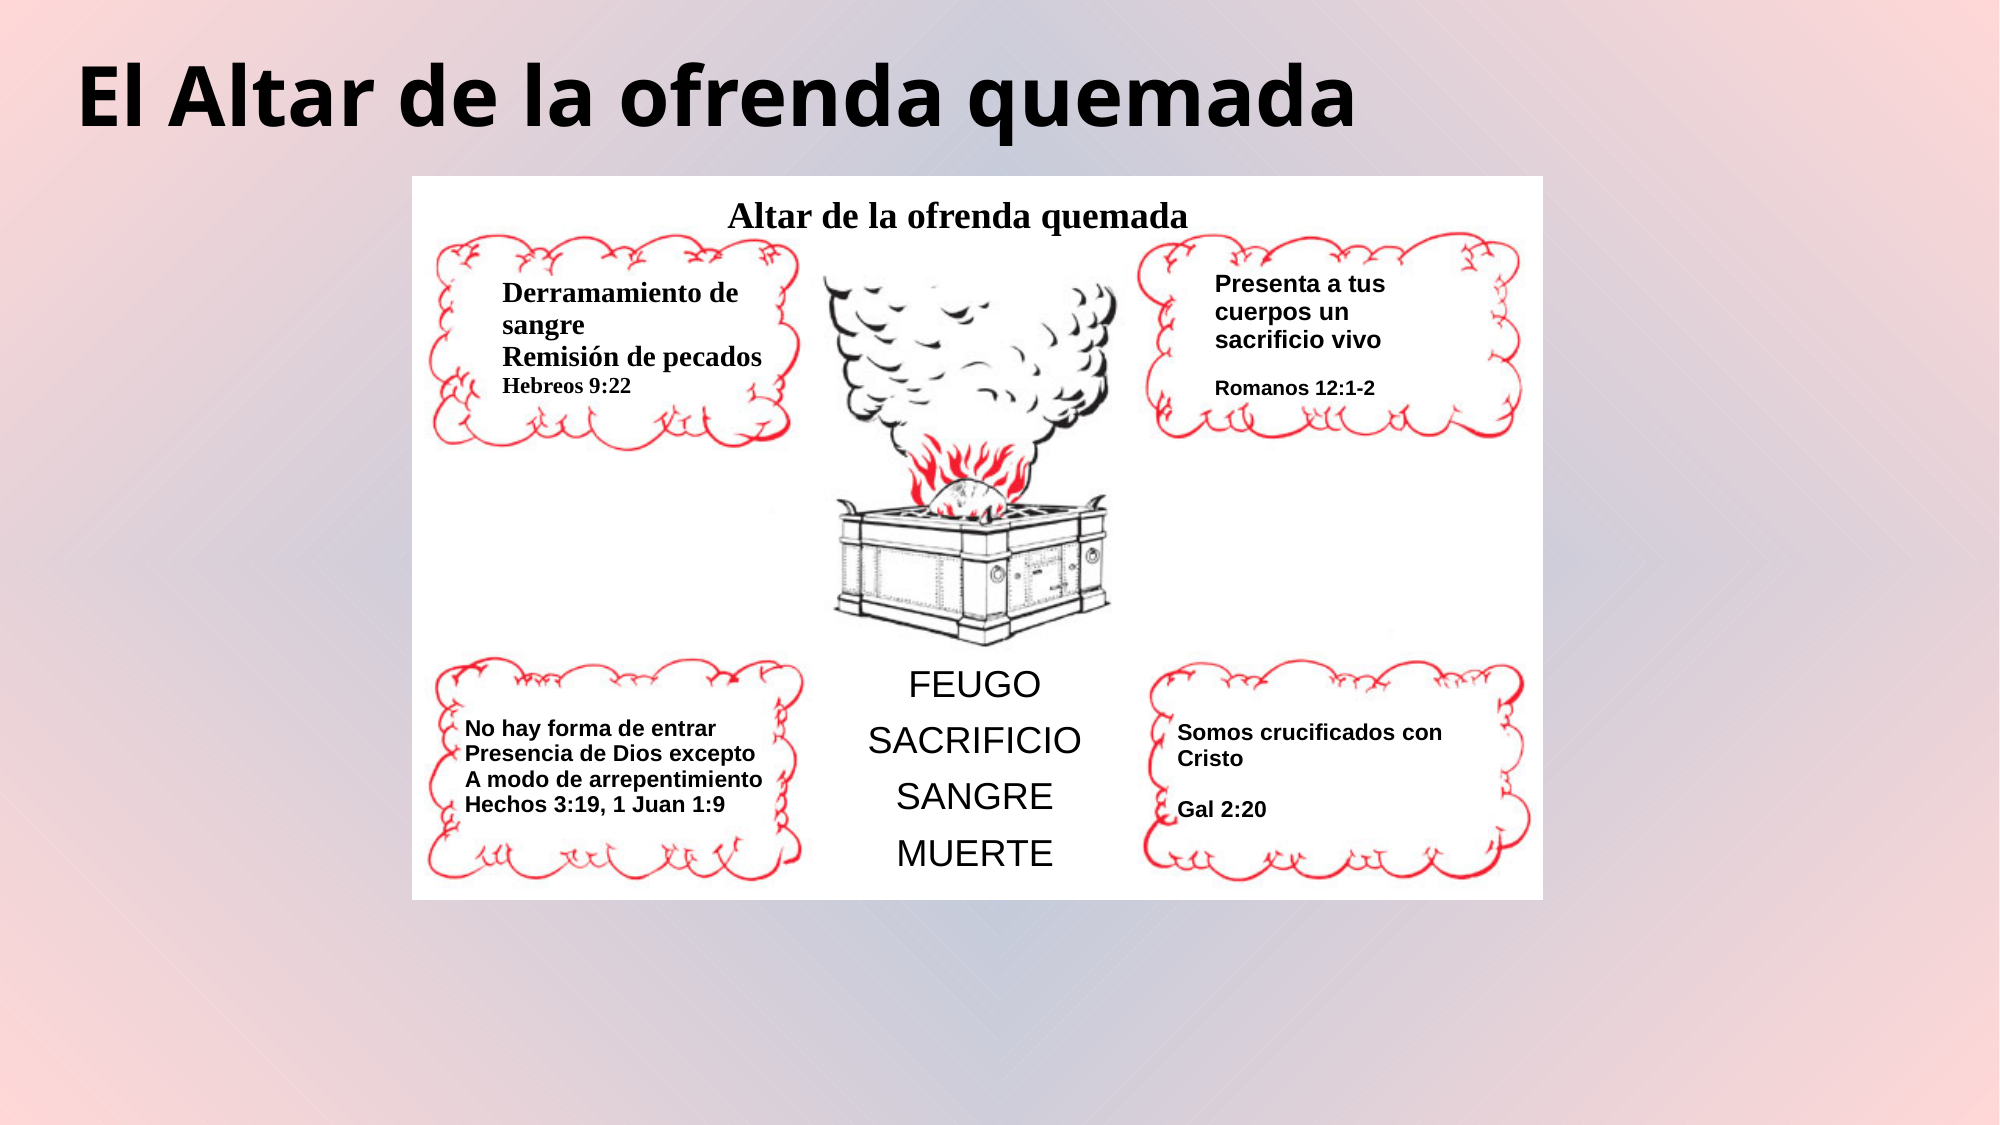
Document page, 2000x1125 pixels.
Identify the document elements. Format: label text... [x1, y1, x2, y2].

text_box No hay forma de entrar Presencia de Dios excepto A modo de arrepentimiento Hechos 3:19, 1 Juan 1:9 [450, 708, 788, 826]
text_box Altar de la ofrenda quemada [712, 187, 1238, 244]
list [75, 149, 1925, 1013]
text_box SACRIFICIO [825, 712, 1126, 768]
text_box Presenta a tus cuerpos un sacrificio vivo Romanos 12:1-2 [1200, 262, 1463, 408]
title El Altar de la ofrenda quemada [74, 35, 1950, 153]
text_box Somos crucificados con Cristo Gal 2:20 [1162, 712, 1501, 830]
text_box SANGRE [825, 768, 1126, 825]
text_box MUERTE [825, 825, 1126, 882]
text_box FEUGO [825, 655, 1126, 712]
text_box Derramamiento de sangre Remisión de pecados Hebreos 9:22 [487, 269, 826, 439]
